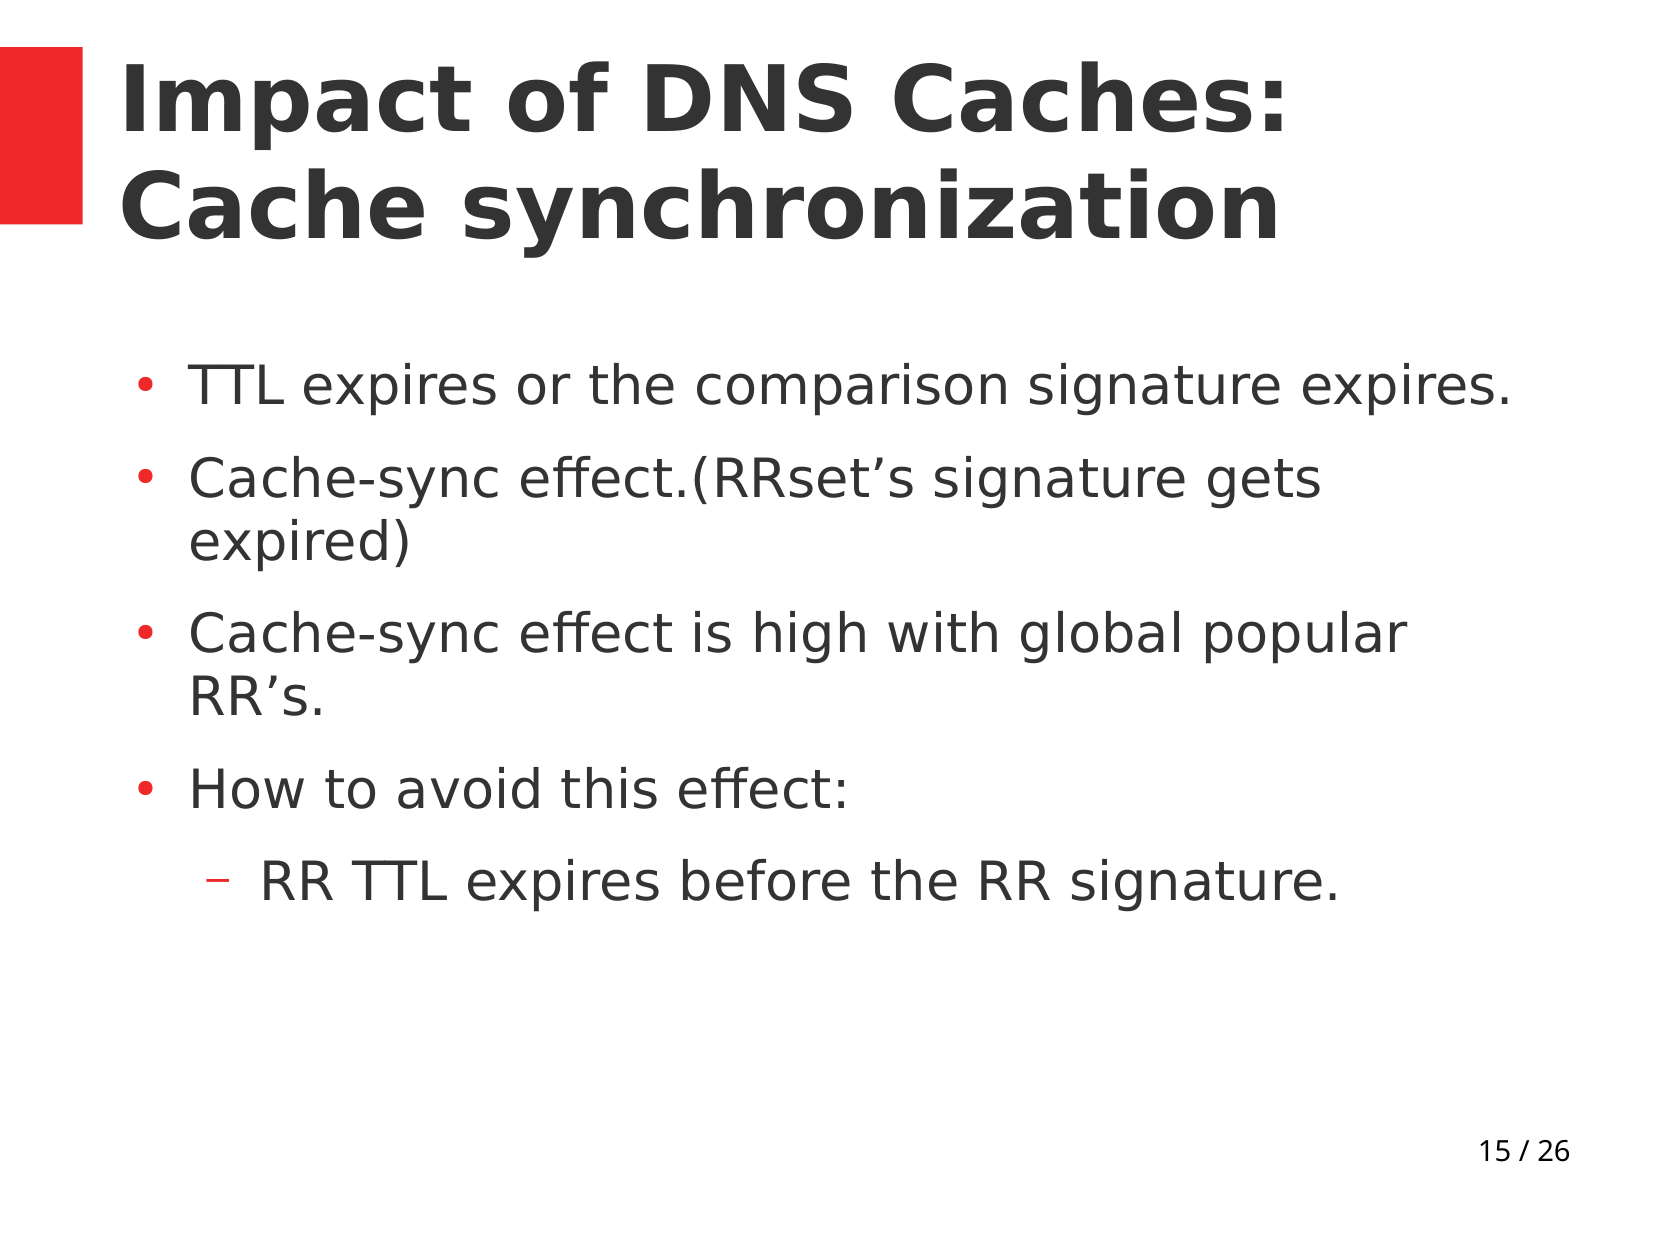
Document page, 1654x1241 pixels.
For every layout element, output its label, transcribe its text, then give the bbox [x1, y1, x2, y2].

list TTL expires or the comparison signature expires. Cache-sync effect.(RRset’s signature gets expired) Cache-sync effect is high with global popular RR’s. How to avoid this effect: RR TTL expires before the RR signature. [118, 354, 1536, 1074]
title Impact of DNS Caches: Cache synchronization [118, 0, 1571, 314]
